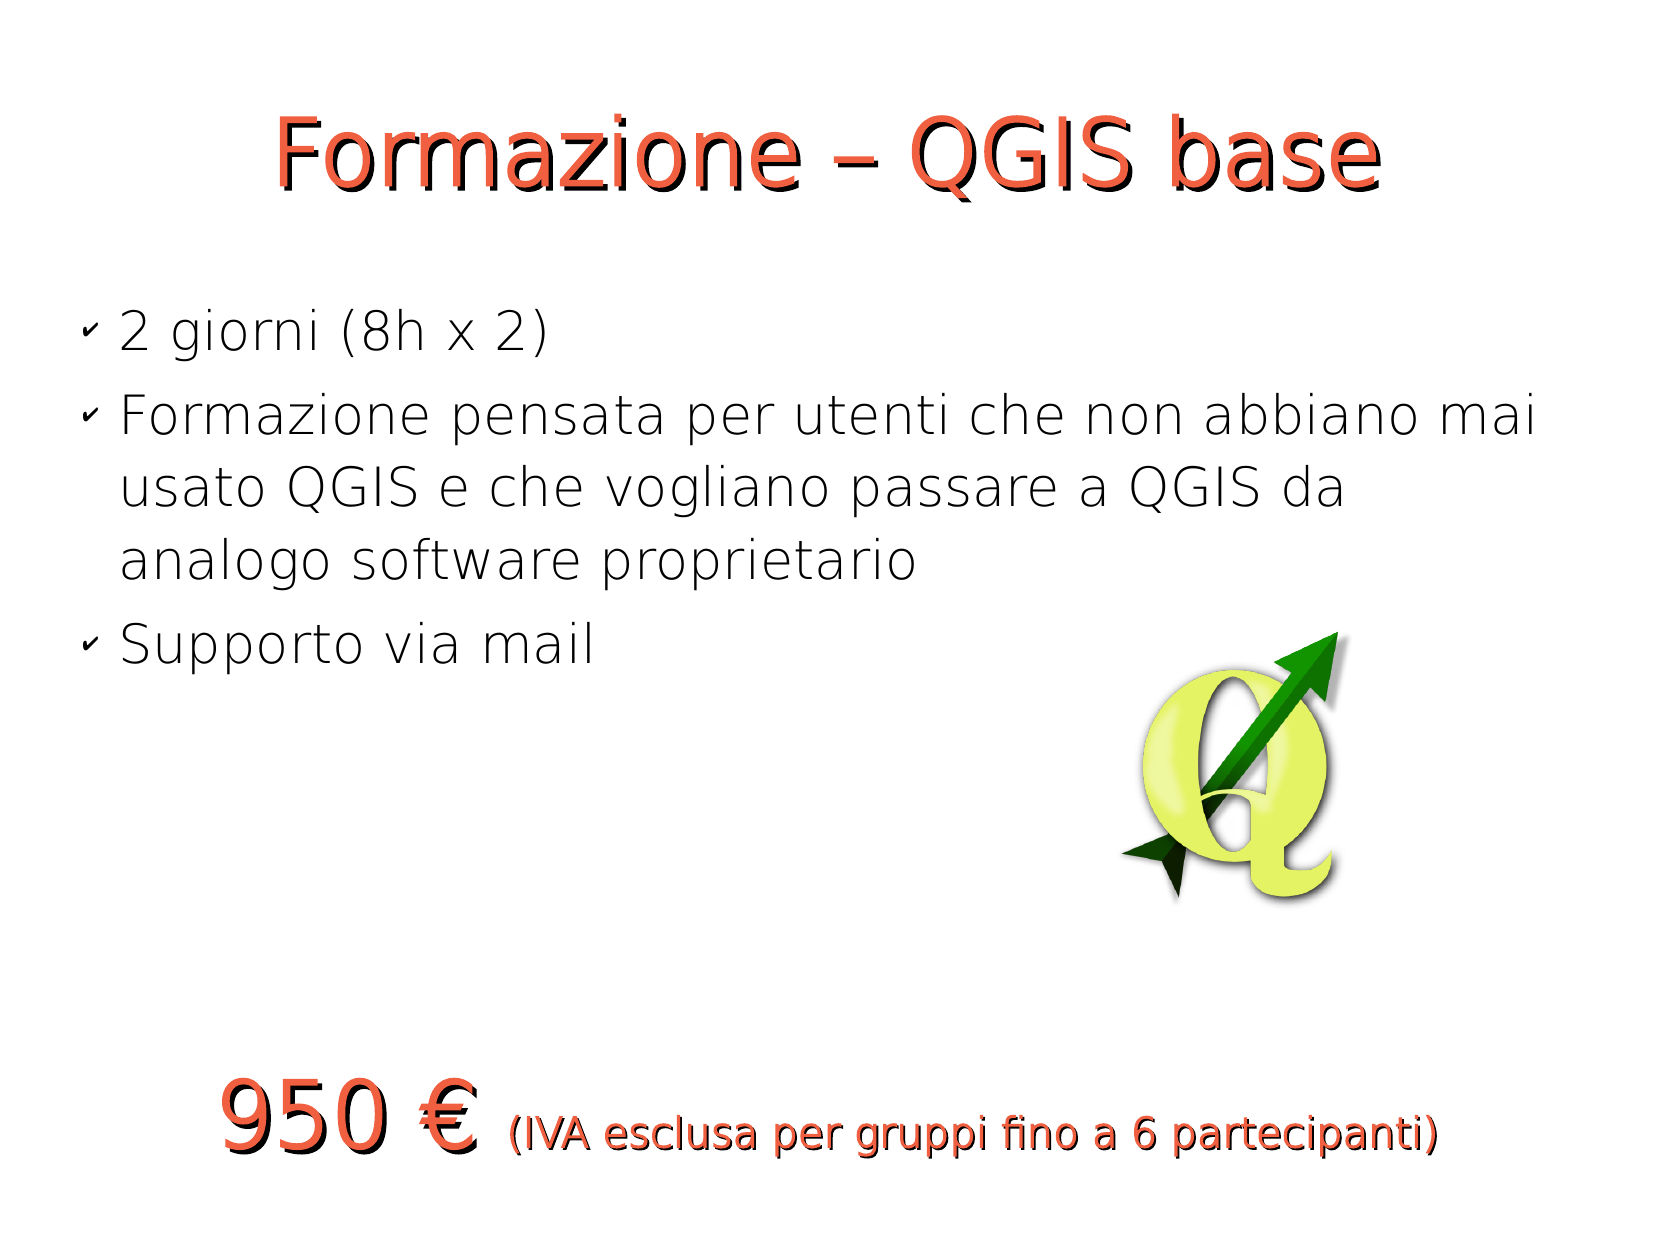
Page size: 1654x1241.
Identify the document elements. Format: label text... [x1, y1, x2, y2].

picture [1098, 625, 1383, 911]
title Formazione – QGIS base [82, 49, 1571, 257]
title 950 € (IVA esclusa per gruppi fino a 6 partecipanti) [82, 1012, 1571, 1220]
subtitle 2 giorni (8h x 2) Formazione pensata per utenti che non abbiano mai usato QGIS e che vogliano passare a QGIS da analogo software proprietario Supporto via mail [82, 290, 1571, 1010]
